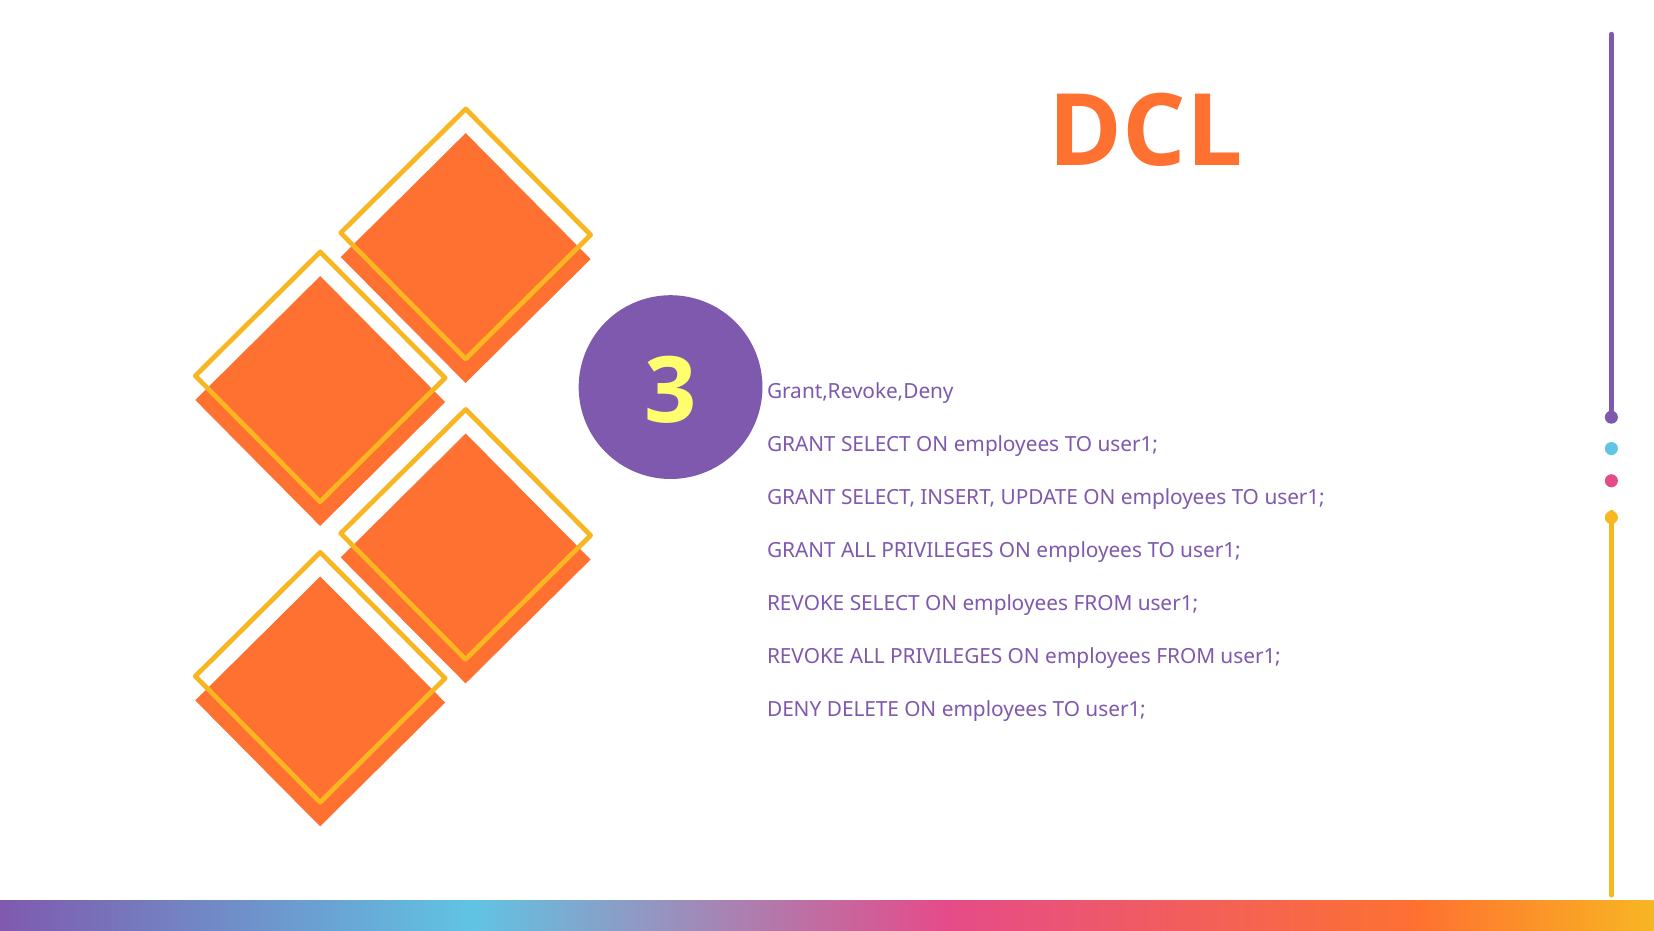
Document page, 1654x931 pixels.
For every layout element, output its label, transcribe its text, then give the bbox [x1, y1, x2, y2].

title DCL [791, 37, 1501, 215]
text_box Grant,Revoke,Deny GRANT SELECT ON employees TO user1; GRANT SELECT, INSERT, UPDATE ON employees TO user1; GRANT ALL PRIVILEGES ON employees TO user1; REVOKE SELECT ON employees FROM user1; REVOKE ALL PRIVILEGES ON employees FROM user1; DENY DELETE ON employees TO user1; [752, 368, 1615, 927]
text_box 3 [578, 295, 761, 479]
